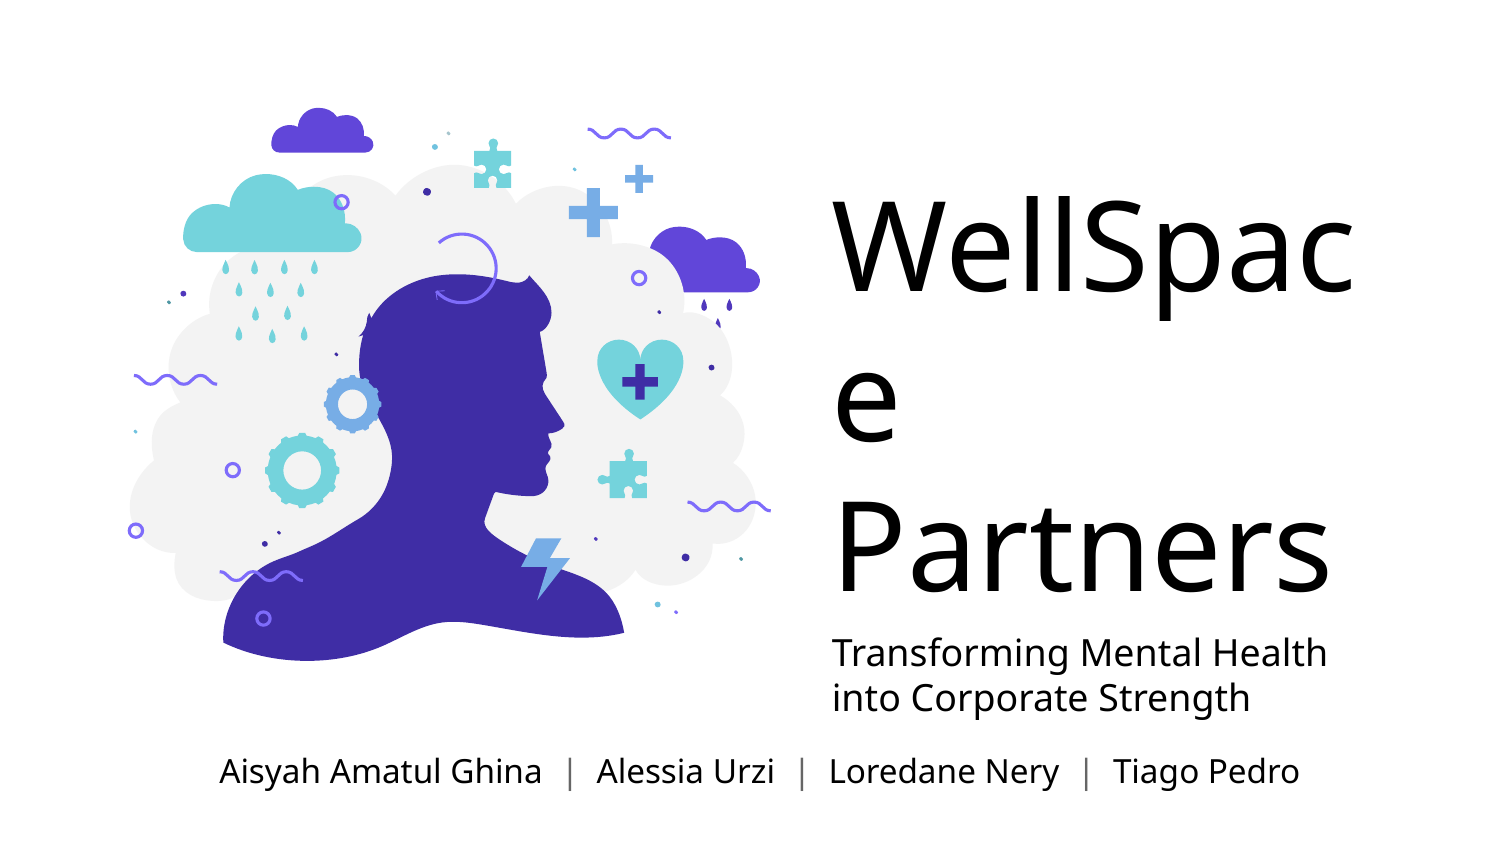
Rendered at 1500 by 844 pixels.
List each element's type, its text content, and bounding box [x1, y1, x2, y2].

text_box [180, 290, 187, 297]
text_box WellSpace Partners Transforming Mental Health into Corporate Strength [816, 151, 1374, 596]
text_box [271, 107, 374, 153]
text_box [625, 164, 654, 193]
text_box [701, 298, 707, 311]
text_box [654, 601, 661, 608]
text_box [129, 138, 760, 661]
text_box [134, 526, 140, 534]
text_box [726, 298, 733, 311]
text_box Aisyah Amatul Ghina | Alessia Urzi | Loredane Nery | Tiago Pedro [146, 734, 1374, 809]
text_box [431, 144, 438, 150]
